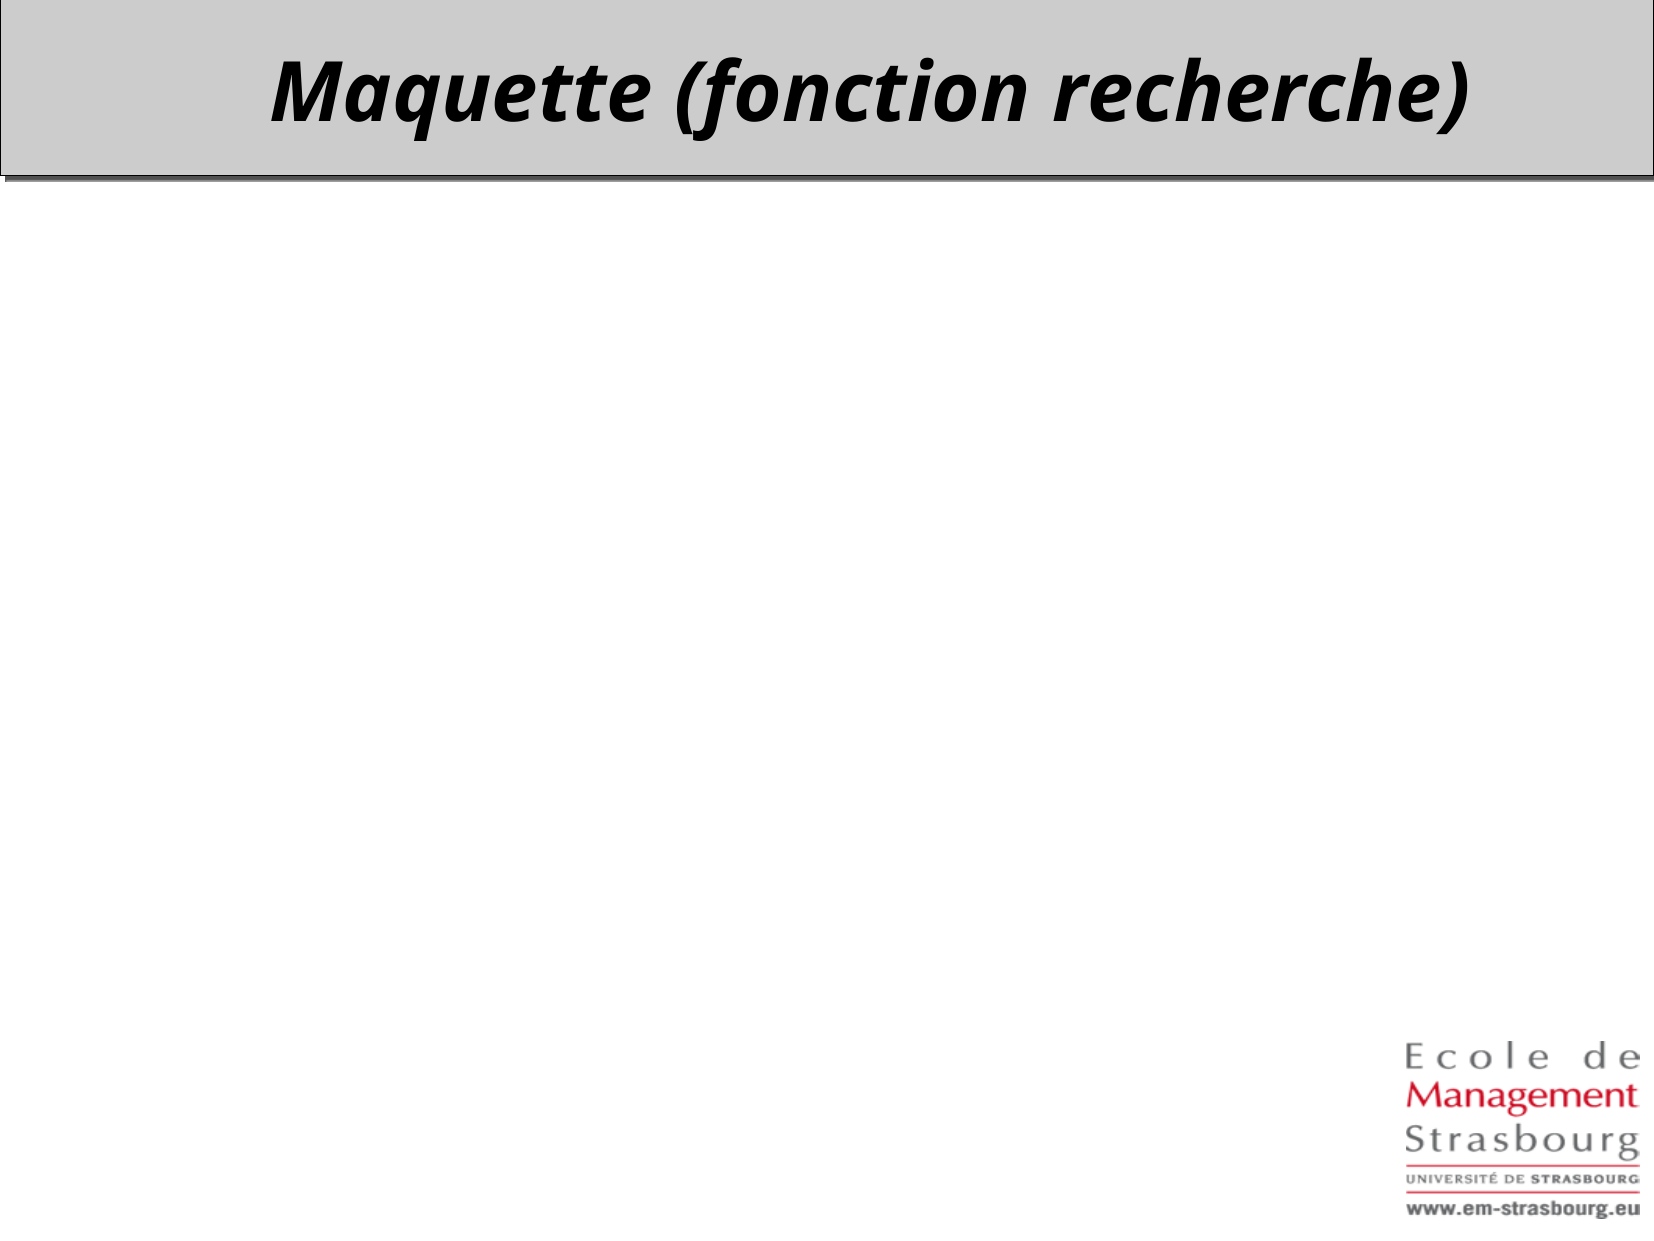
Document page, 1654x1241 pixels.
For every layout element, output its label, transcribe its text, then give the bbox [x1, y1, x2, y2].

picture [1406, 1041, 1640, 1219]
title Maquette (fonction recherche) [164, 0, 1577, 178]
